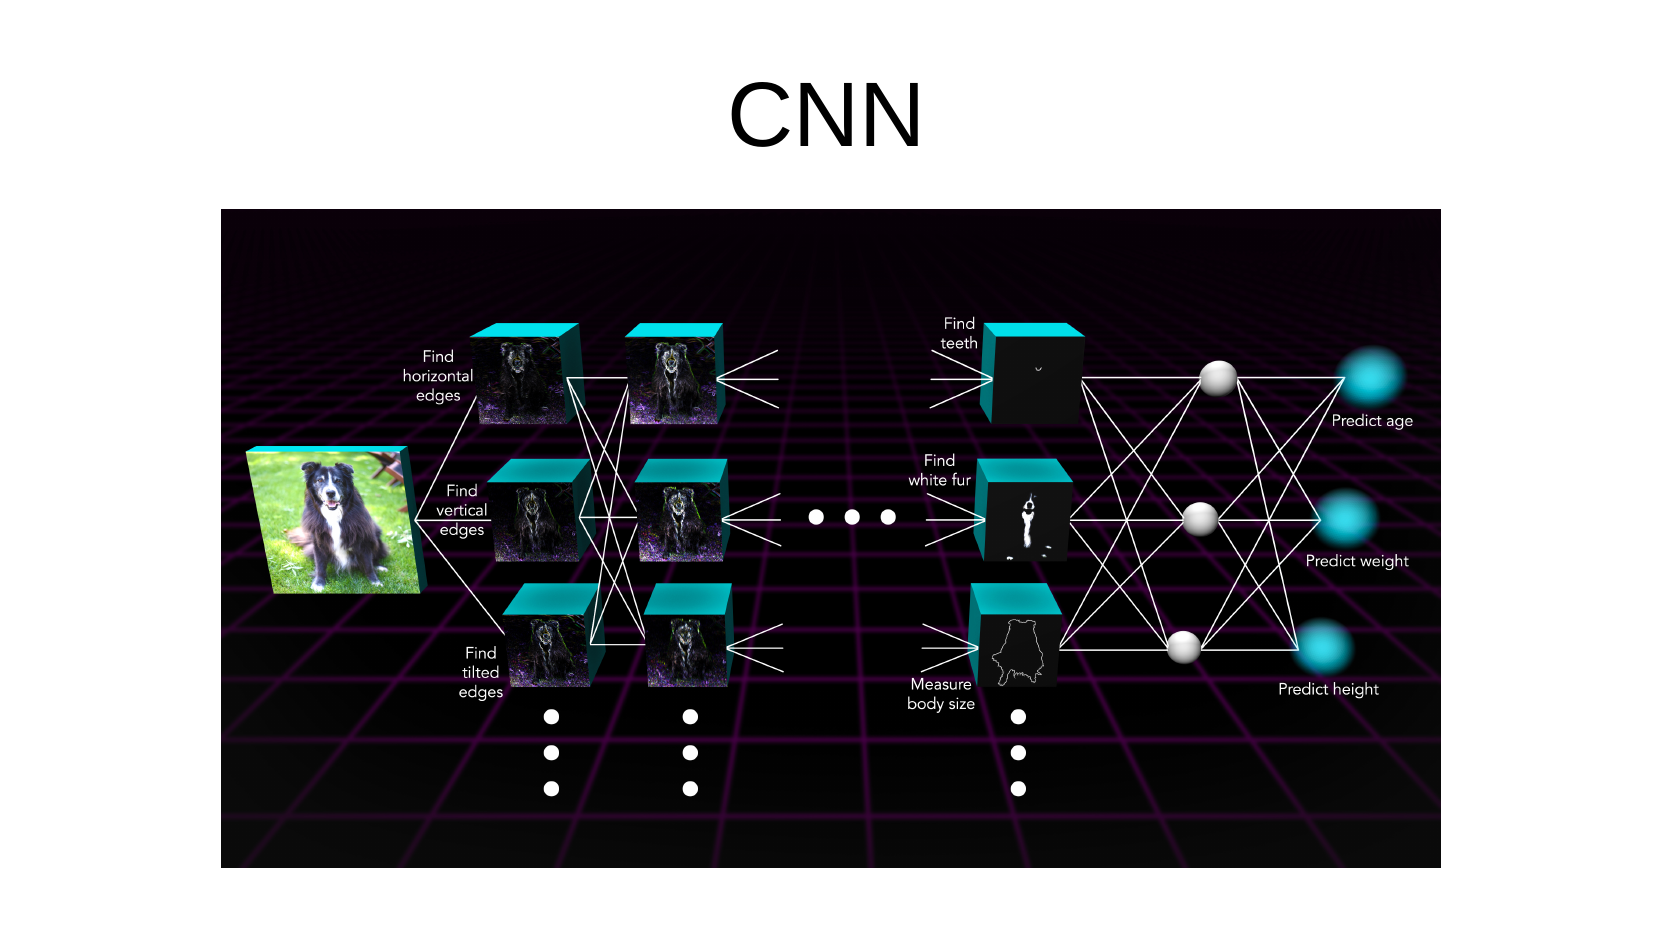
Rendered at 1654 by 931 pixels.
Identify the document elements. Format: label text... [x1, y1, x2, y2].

picture [221, 209, 1441, 868]
title CNN [82, 37, 1571, 193]
